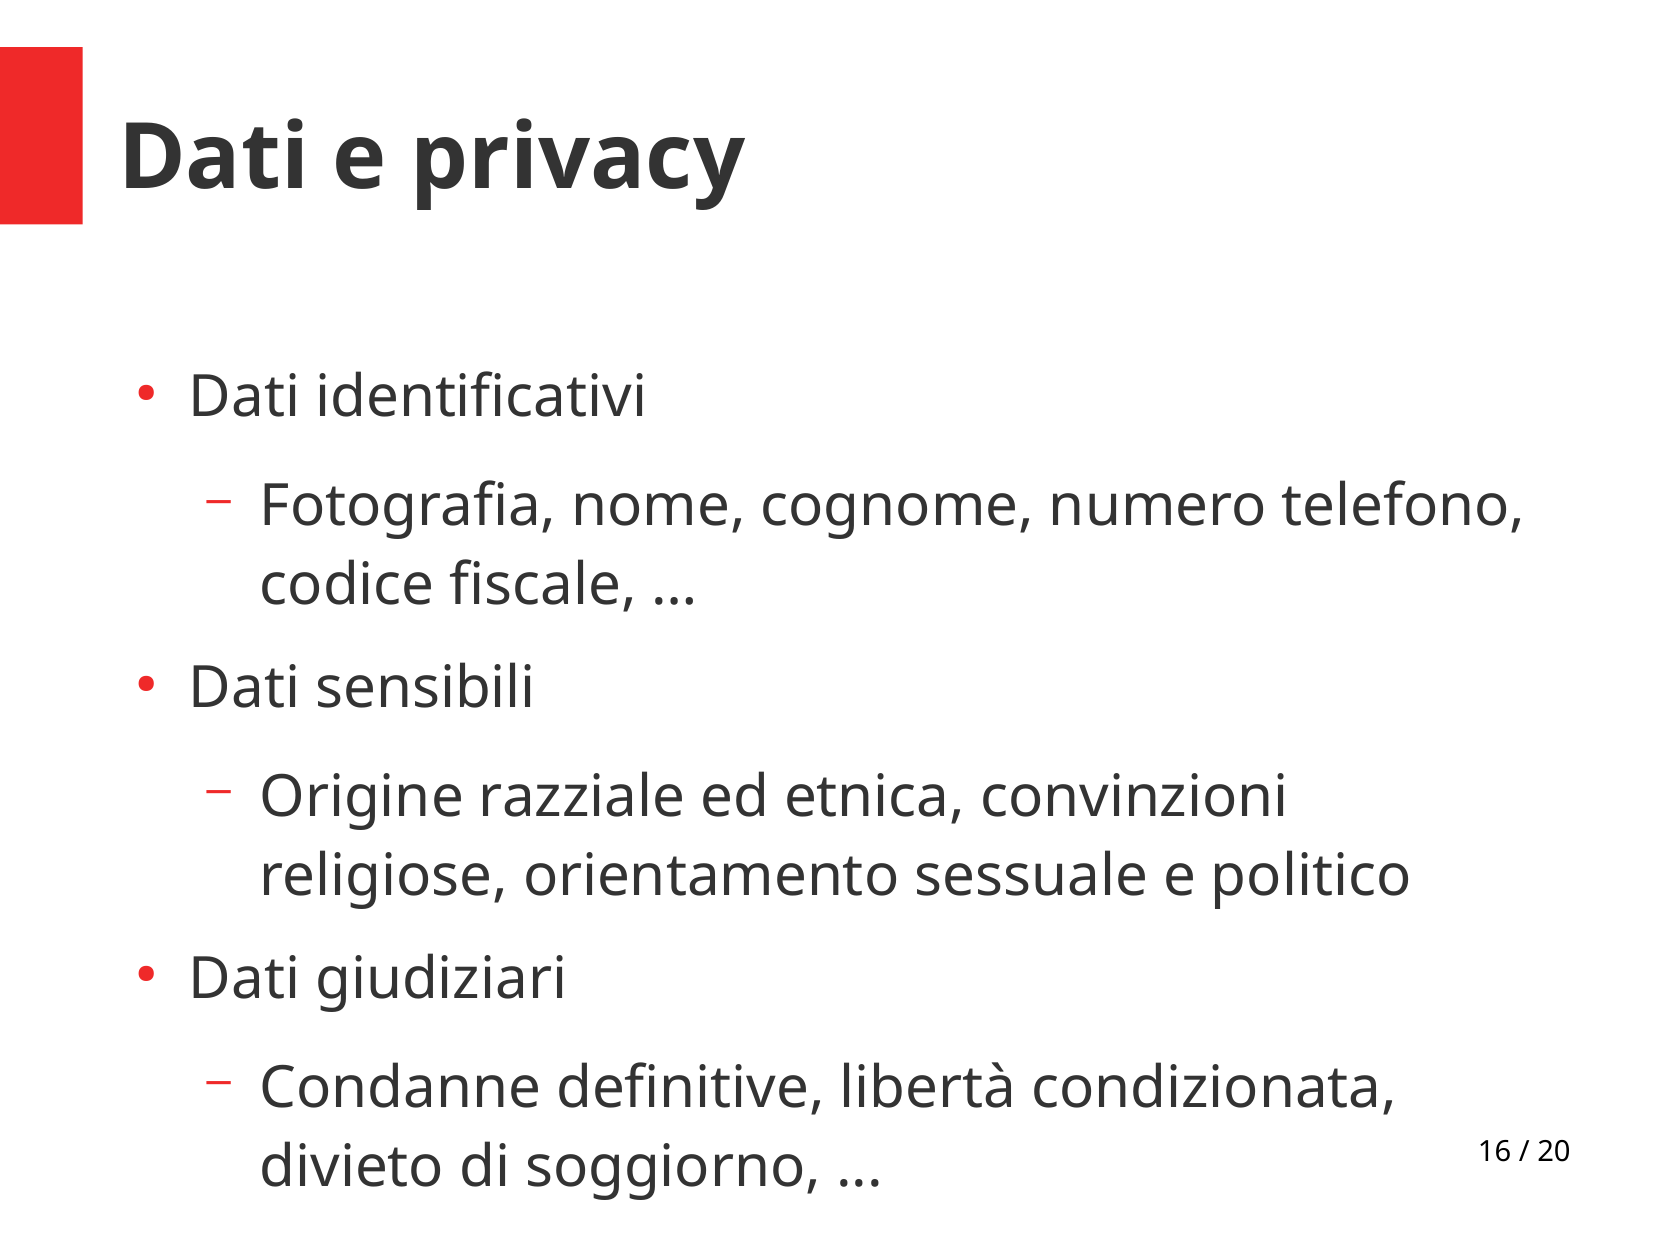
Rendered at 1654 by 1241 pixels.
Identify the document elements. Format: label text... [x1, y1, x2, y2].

list Dati identificativi Fotografia, nome, cognome, numero telefono, codice fiscale, … Dati sensibili Origine razziale ed etnica, convinzioni religiose, orientamento sessuale e politico Dati giudiziari Condanne definitive, libertà condizionata, divieto di soggiorno, ... [118, 354, 1536, 1074]
title Dati e privacy [118, 49, 1571, 257]
